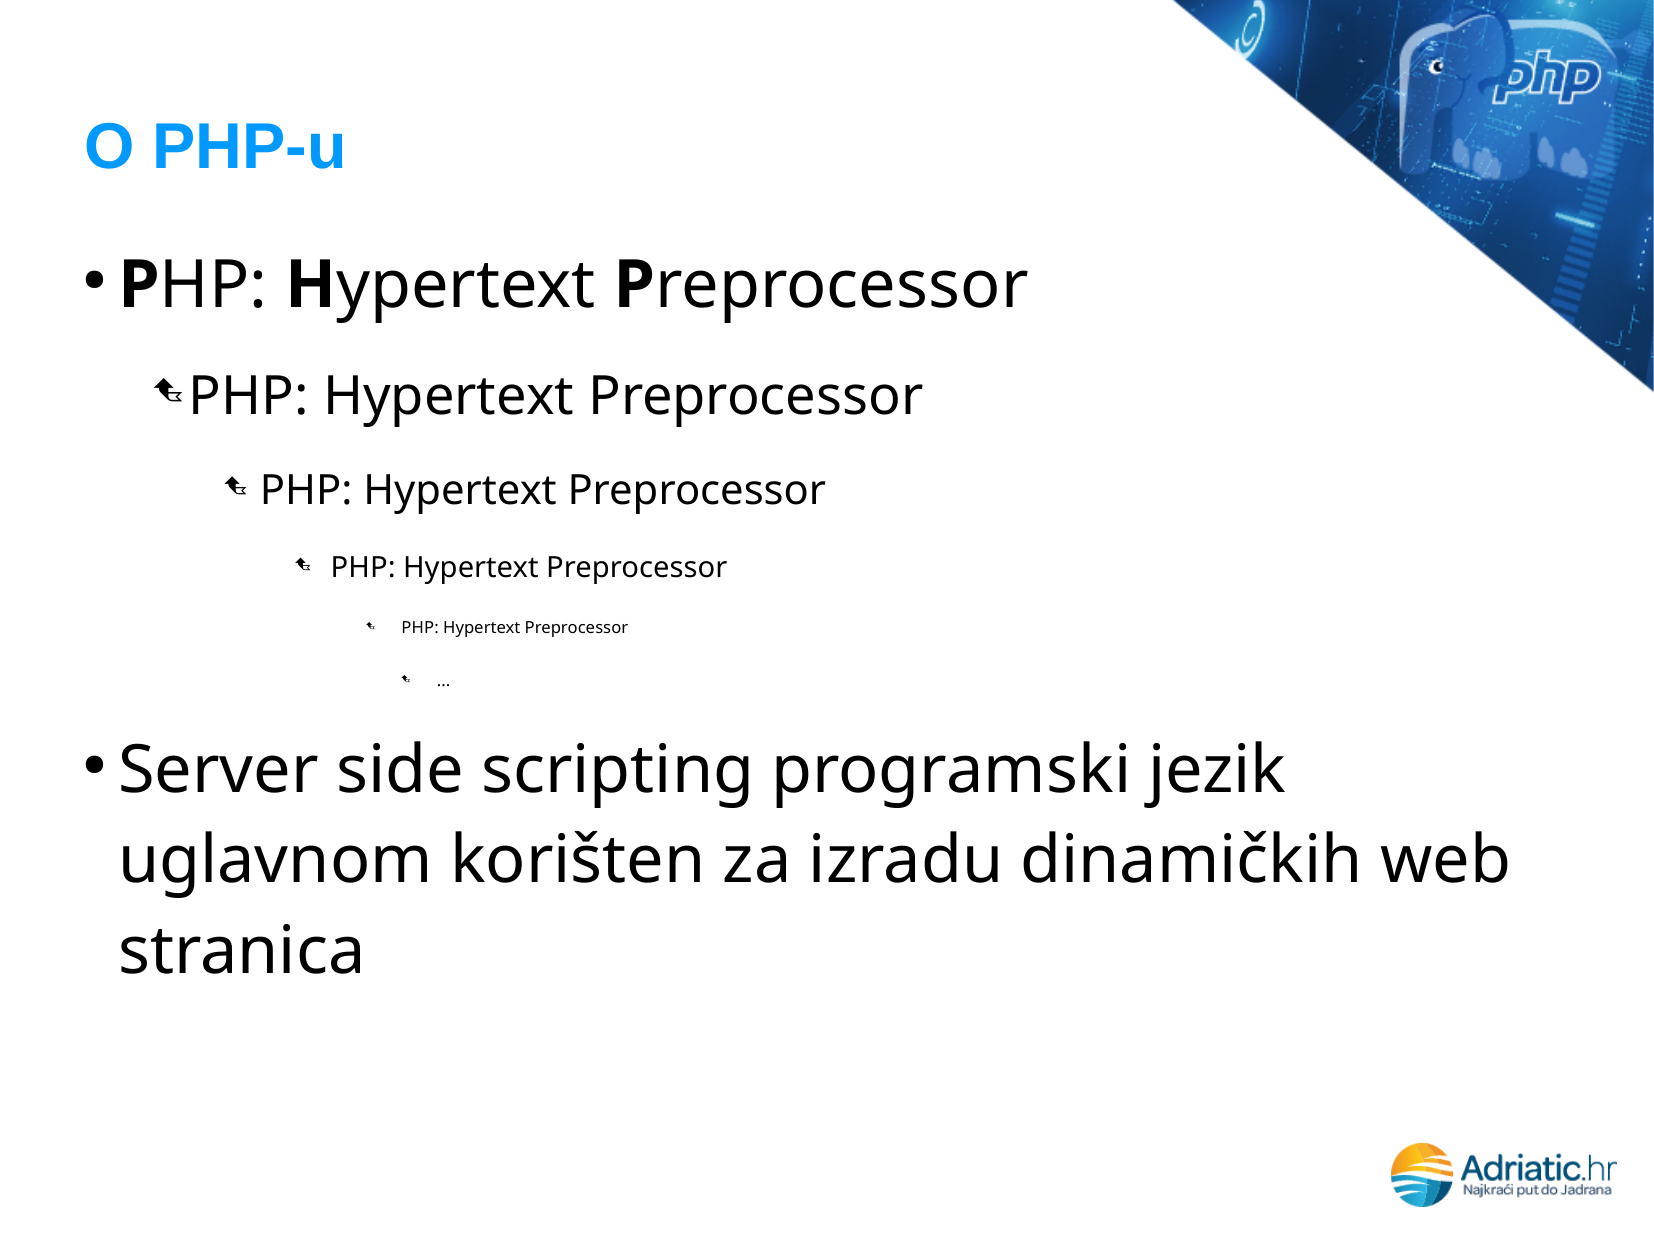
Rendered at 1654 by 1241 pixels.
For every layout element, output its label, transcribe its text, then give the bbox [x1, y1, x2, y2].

title O PHP-u [84, 88, 1270, 204]
subtitle PHP: Hypertext Preprocessor PHP: Hypertext Preprocessor PHP: Hypertext Preprocessor PHP: Hypertext Preprocessor PHP: Hypertext Preprocessor ... Server side scripting programski jezik uglavnom korišten za izradu dinamičkih web stranica [82, 236, 1571, 1130]
picture [1391, 1143, 1617, 1207]
picture [1171, 0, 1654, 486]
